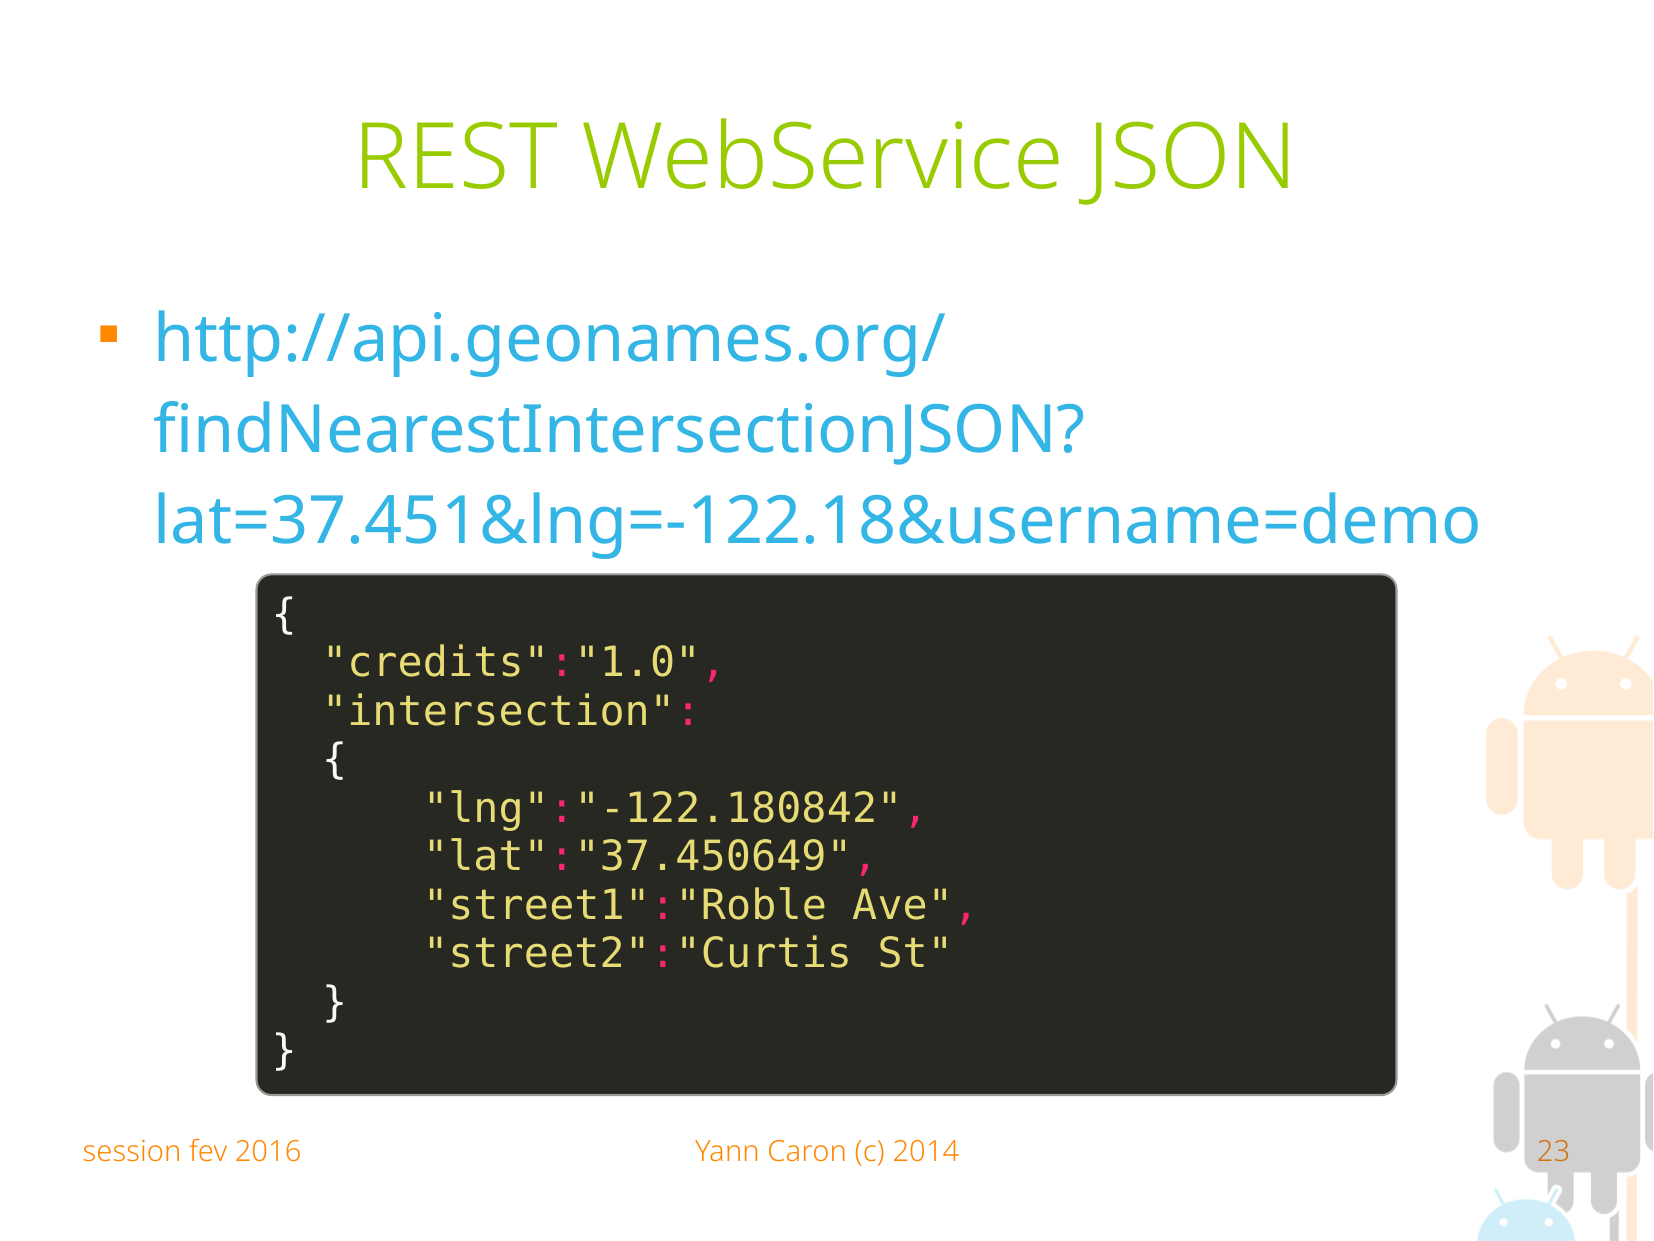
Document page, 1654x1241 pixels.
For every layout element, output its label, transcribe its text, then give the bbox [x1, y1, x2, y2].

picture [240, 423, 1654, 1241]
text_box { "credits":"1.0", "intersection": { "lng":"-122.180842", "lat":"37.450649", "street1":"Roble Ave", "street2":"Curtis St" } } [256, 574, 1397, 1096]
list http://api.geonames.org/findNearestIntersectionJSON?lat=37.451&lng=-122.18&username=demo [82, 290, 1571, 1010]
title REST WebService JSON [82, 49, 1571, 257]
